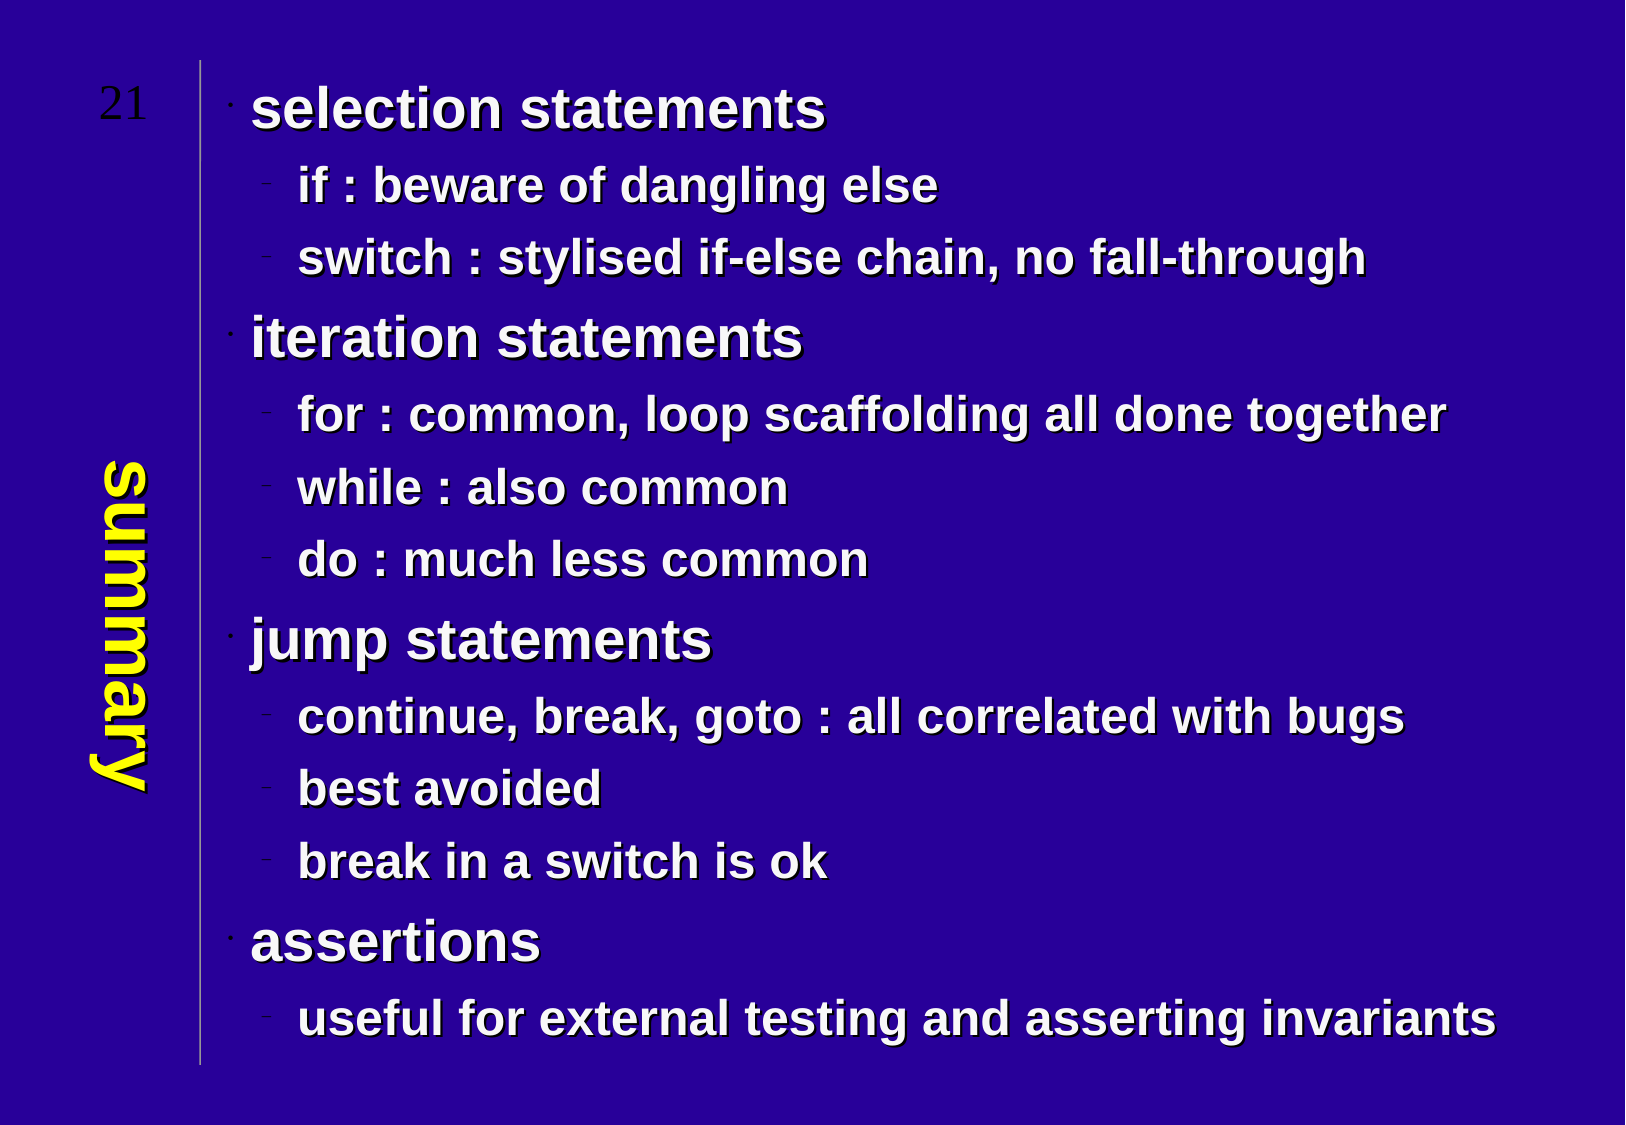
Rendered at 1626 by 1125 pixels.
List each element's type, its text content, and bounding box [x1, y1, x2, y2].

list selection statements if : beware of dangling else switch : stylised if-else chain, no fall-through iteration statements for : common, loop scaffolding all done together while : also common do : much less common jump statements continue, break, goto : all correlated with bugs best avoided break in a switch is ok assertions useful for external testing and asserting invariants [212, 62, 1625, 1063]
title summary [50, 187, 188, 1063]
